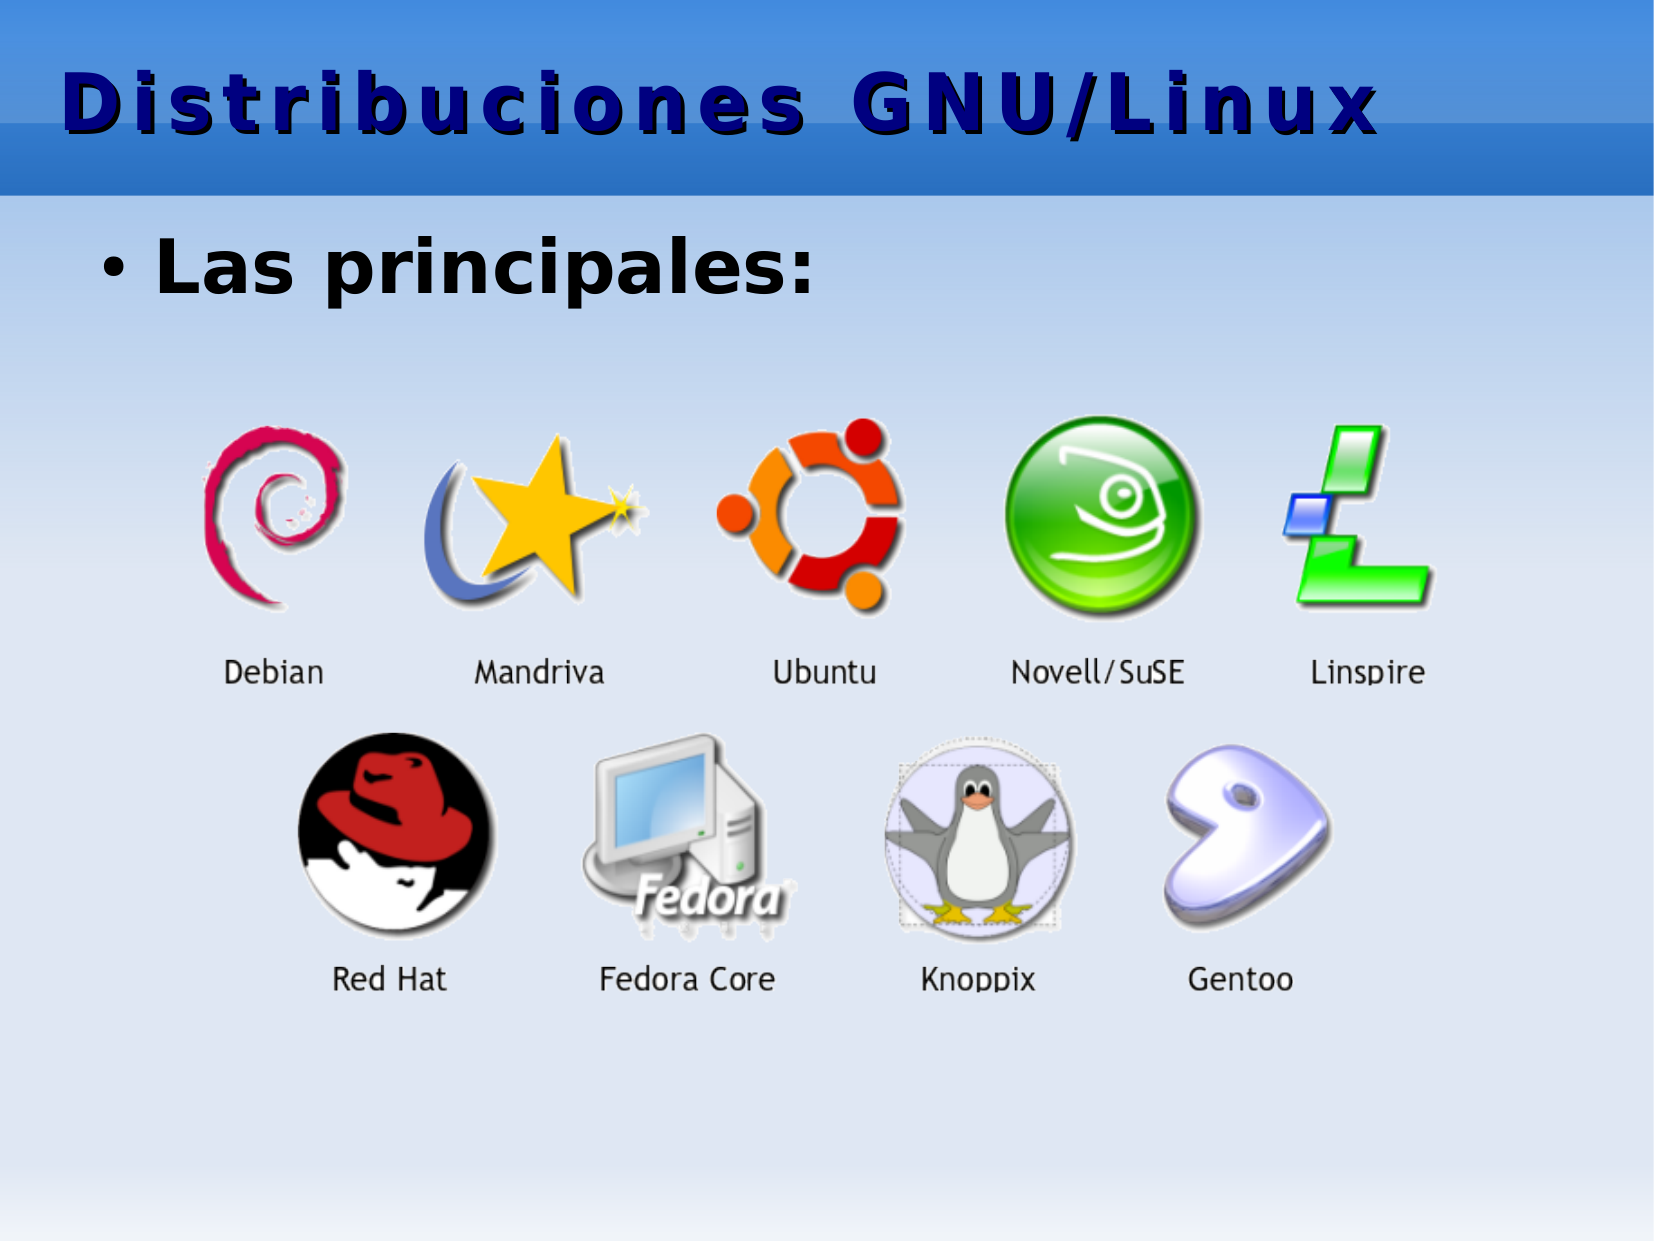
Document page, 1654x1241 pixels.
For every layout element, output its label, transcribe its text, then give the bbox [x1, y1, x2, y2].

list Las principales: [82, 224, 1625, 1097]
picture [0, 0, 1654, 1241]
title Distribuciones GNU/Linux [59, 29, 1654, 178]
